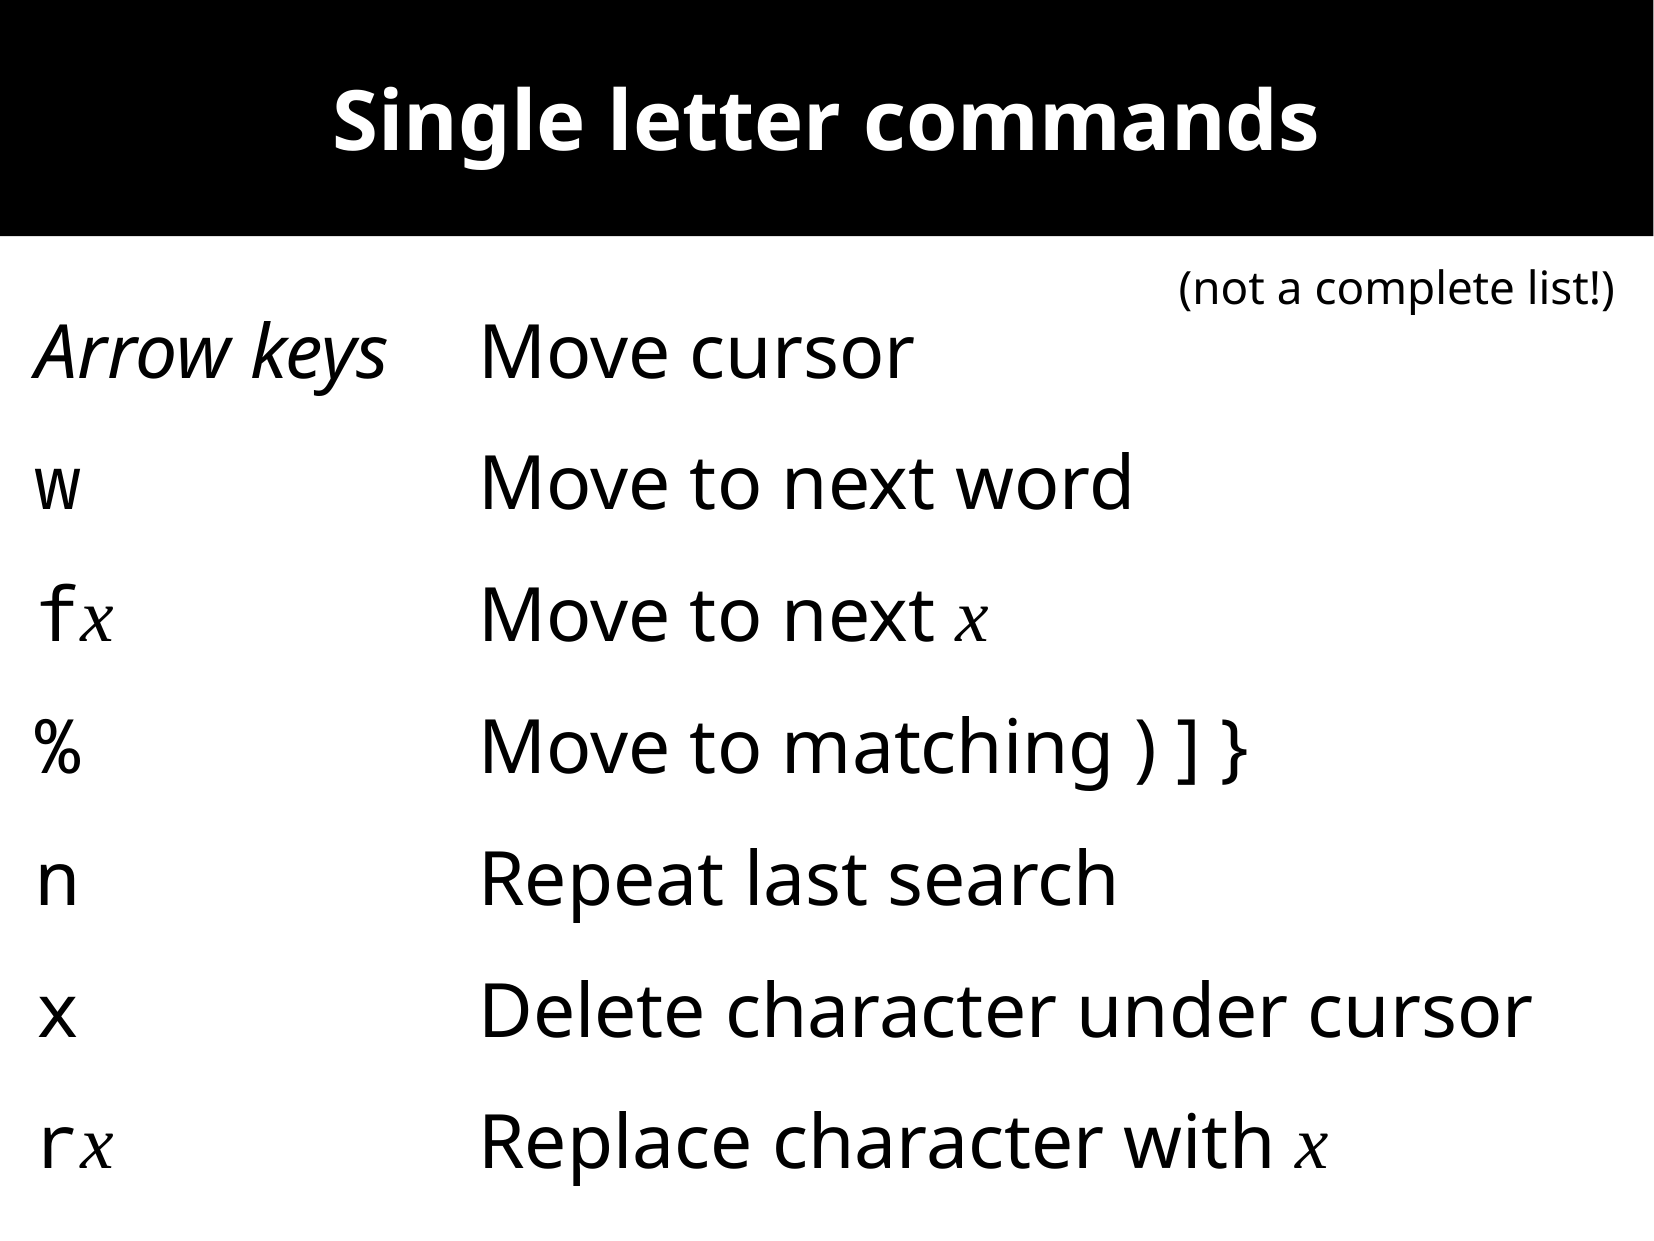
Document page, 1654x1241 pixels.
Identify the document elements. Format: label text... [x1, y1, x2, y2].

subtitle Single letter commands [0, 0, 1654, 237]
text_box Arrow keys Move cursor w Move to next word fx Move to next x % Move to matching ) ] } n Repeat last search x Delete character under cursor rx Replace character with x [35, 297, 1619, 1205]
text_box (not a complete list!) [1145, 248, 1630, 409]
